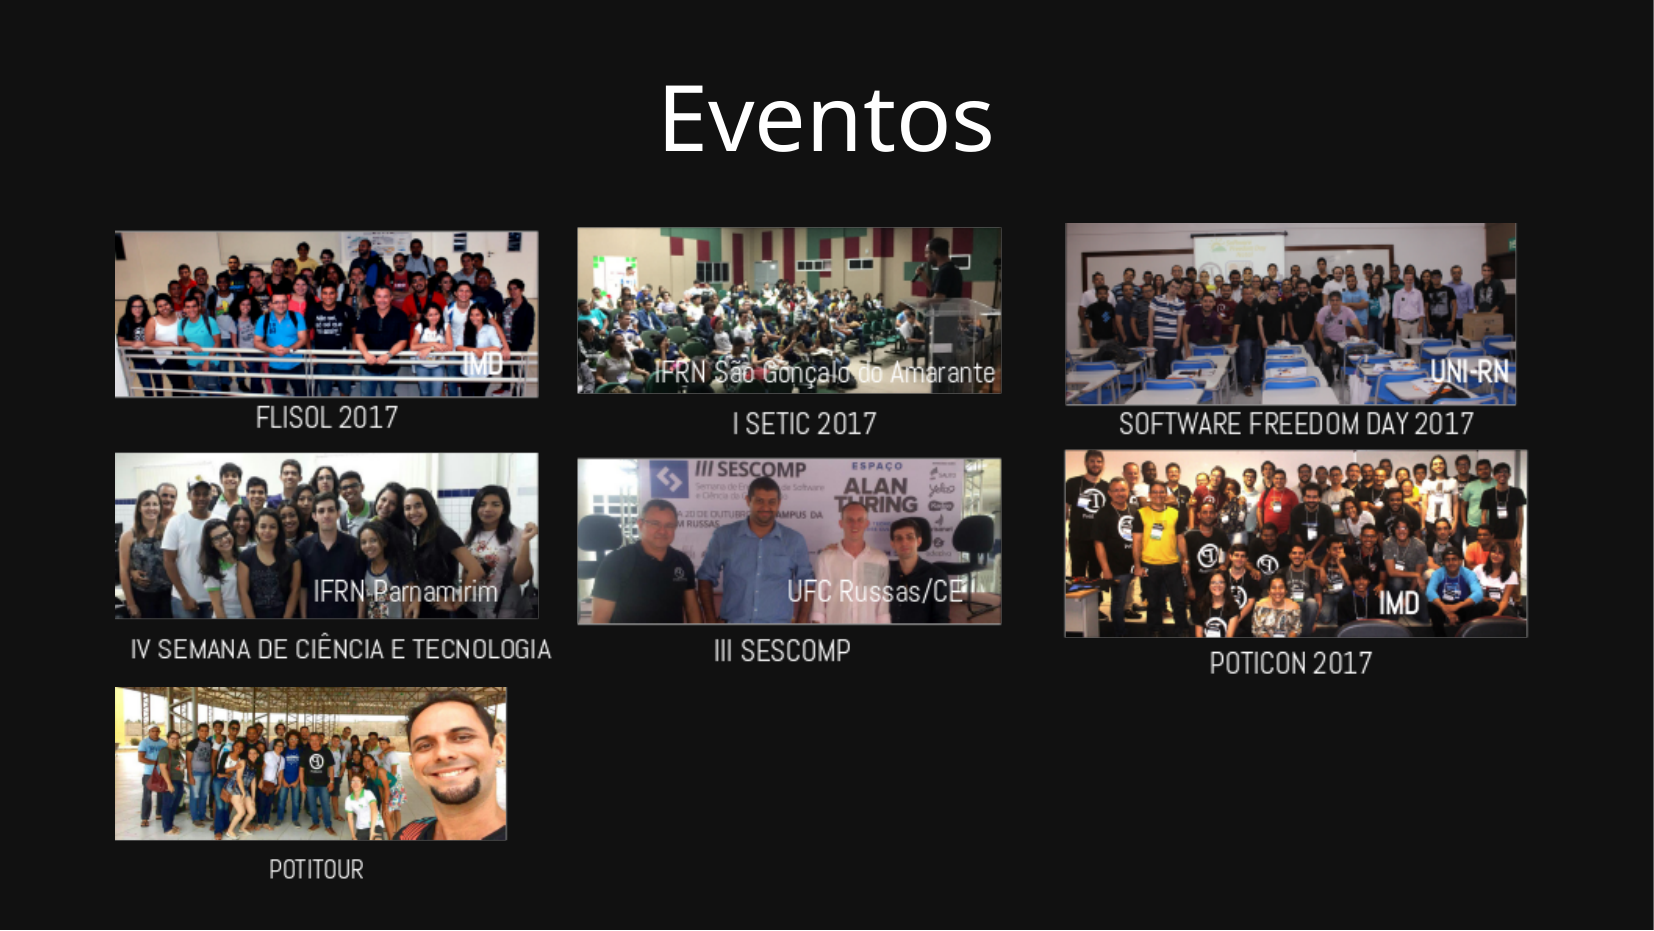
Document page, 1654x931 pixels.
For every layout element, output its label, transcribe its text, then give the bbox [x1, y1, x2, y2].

text_box Eventos [82, 37, 1571, 193]
picture [115, 223, 1538, 891]
